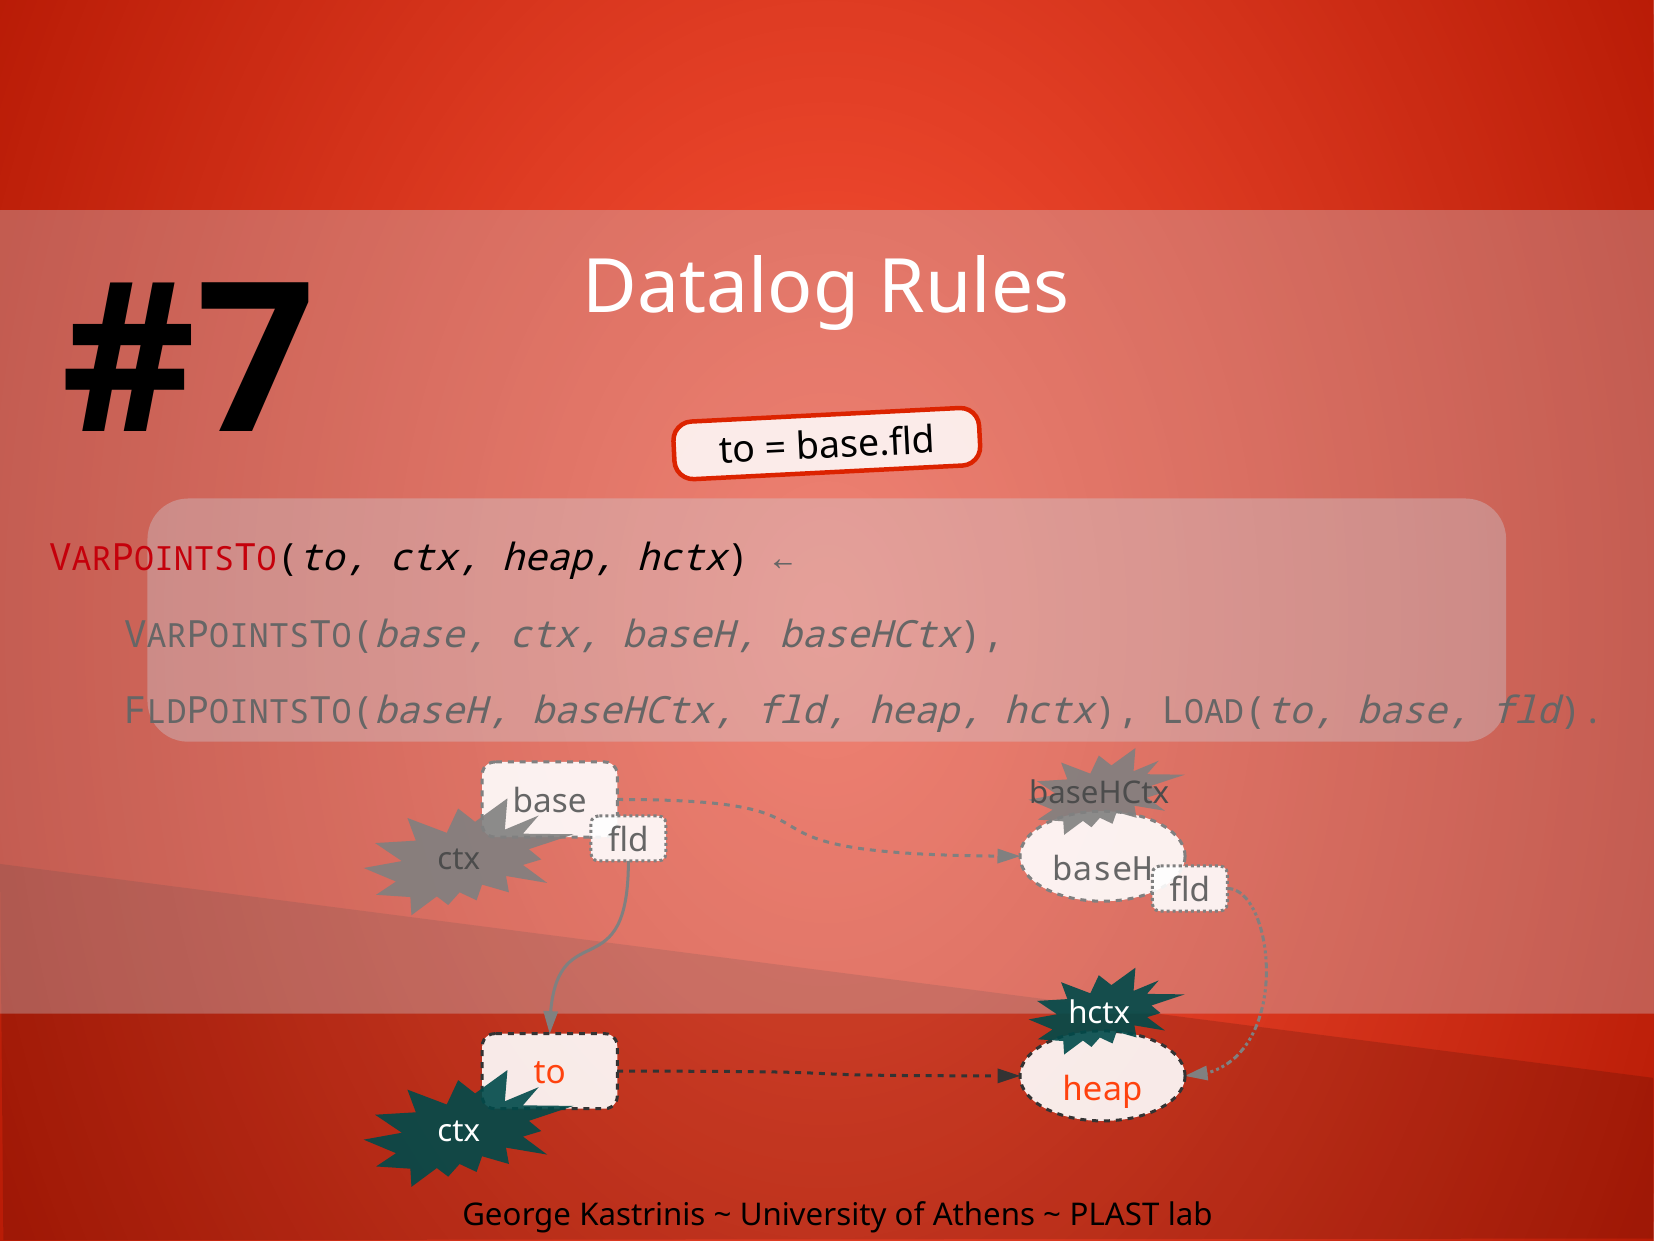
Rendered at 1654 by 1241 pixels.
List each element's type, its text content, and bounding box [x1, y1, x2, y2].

text_box hctx [1028, 967, 1185, 1055]
text_box baseHCtx [1034, 747, 1185, 835]
text_box George Kastrinis ~ University of Athens ~ PLAST lab [447, 1185, 1207, 1236]
text_box base [482, 761, 618, 838]
text_box Datalog Rules [568, 225, 1086, 331]
text_box to [482, 1033, 618, 1109]
text_box [0, 210, 1654, 1014]
text_box #7 [46, 201, 361, 451]
text_box ctx [363, 1070, 574, 1187]
text_box heap [1020, 1033, 1186, 1121]
text_box fld [590, 815, 666, 861]
text_box VARPOINTSTO(to, ctx, heap, hctx) ← VARPOINTSTO(base, ctx, baseH, baseHCtx), FLDPOINTSTO(baseH, baseHCtx, fld, heap, hctx), LOAD(to, base, fld). [147, 498, 1507, 742]
text_box to = base.fld [673, 408, 981, 480]
text_box fld [1152, 865, 1228, 912]
text_box ctx [363, 798, 574, 916]
text_box baseH [1020, 813, 1186, 902]
